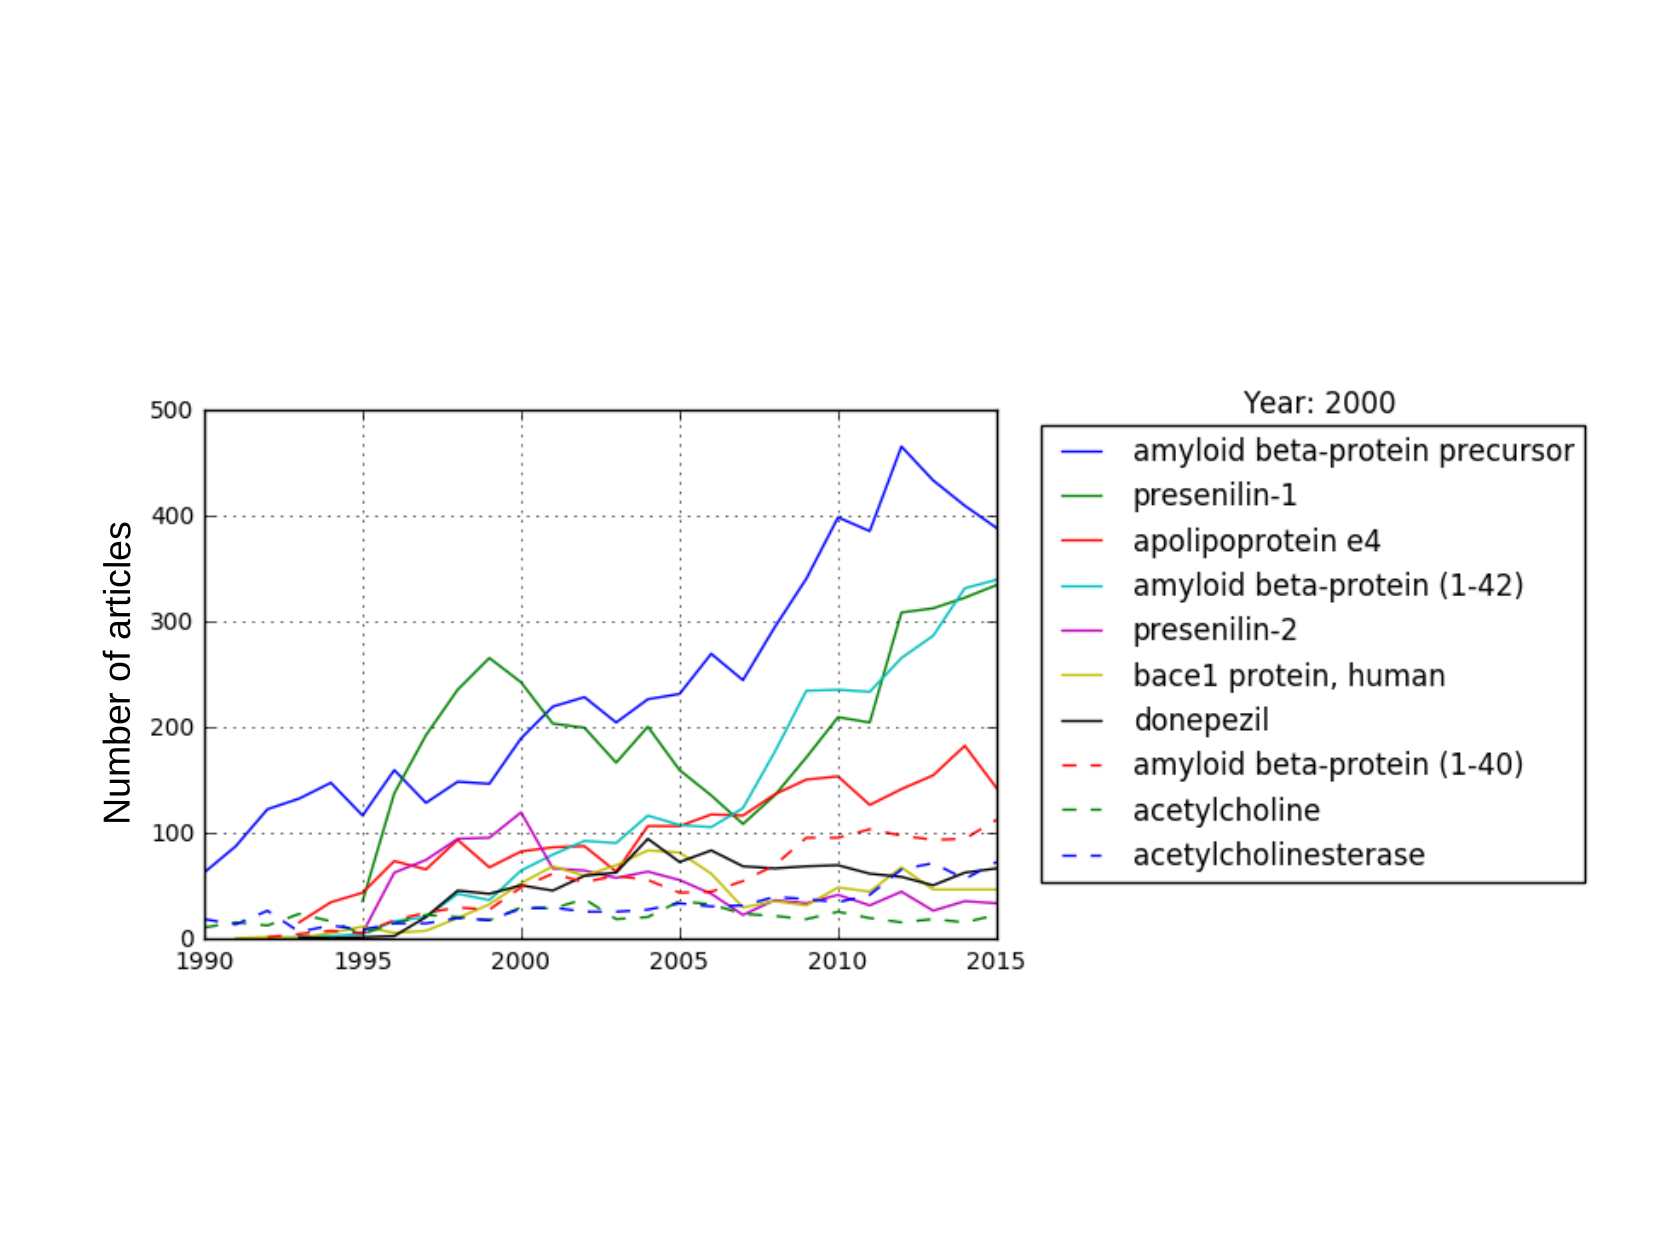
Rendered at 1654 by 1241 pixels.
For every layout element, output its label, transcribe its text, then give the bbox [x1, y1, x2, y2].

picture [133, 359, 1602, 991]
text_box Number of articles [88, 330, 211, 841]
